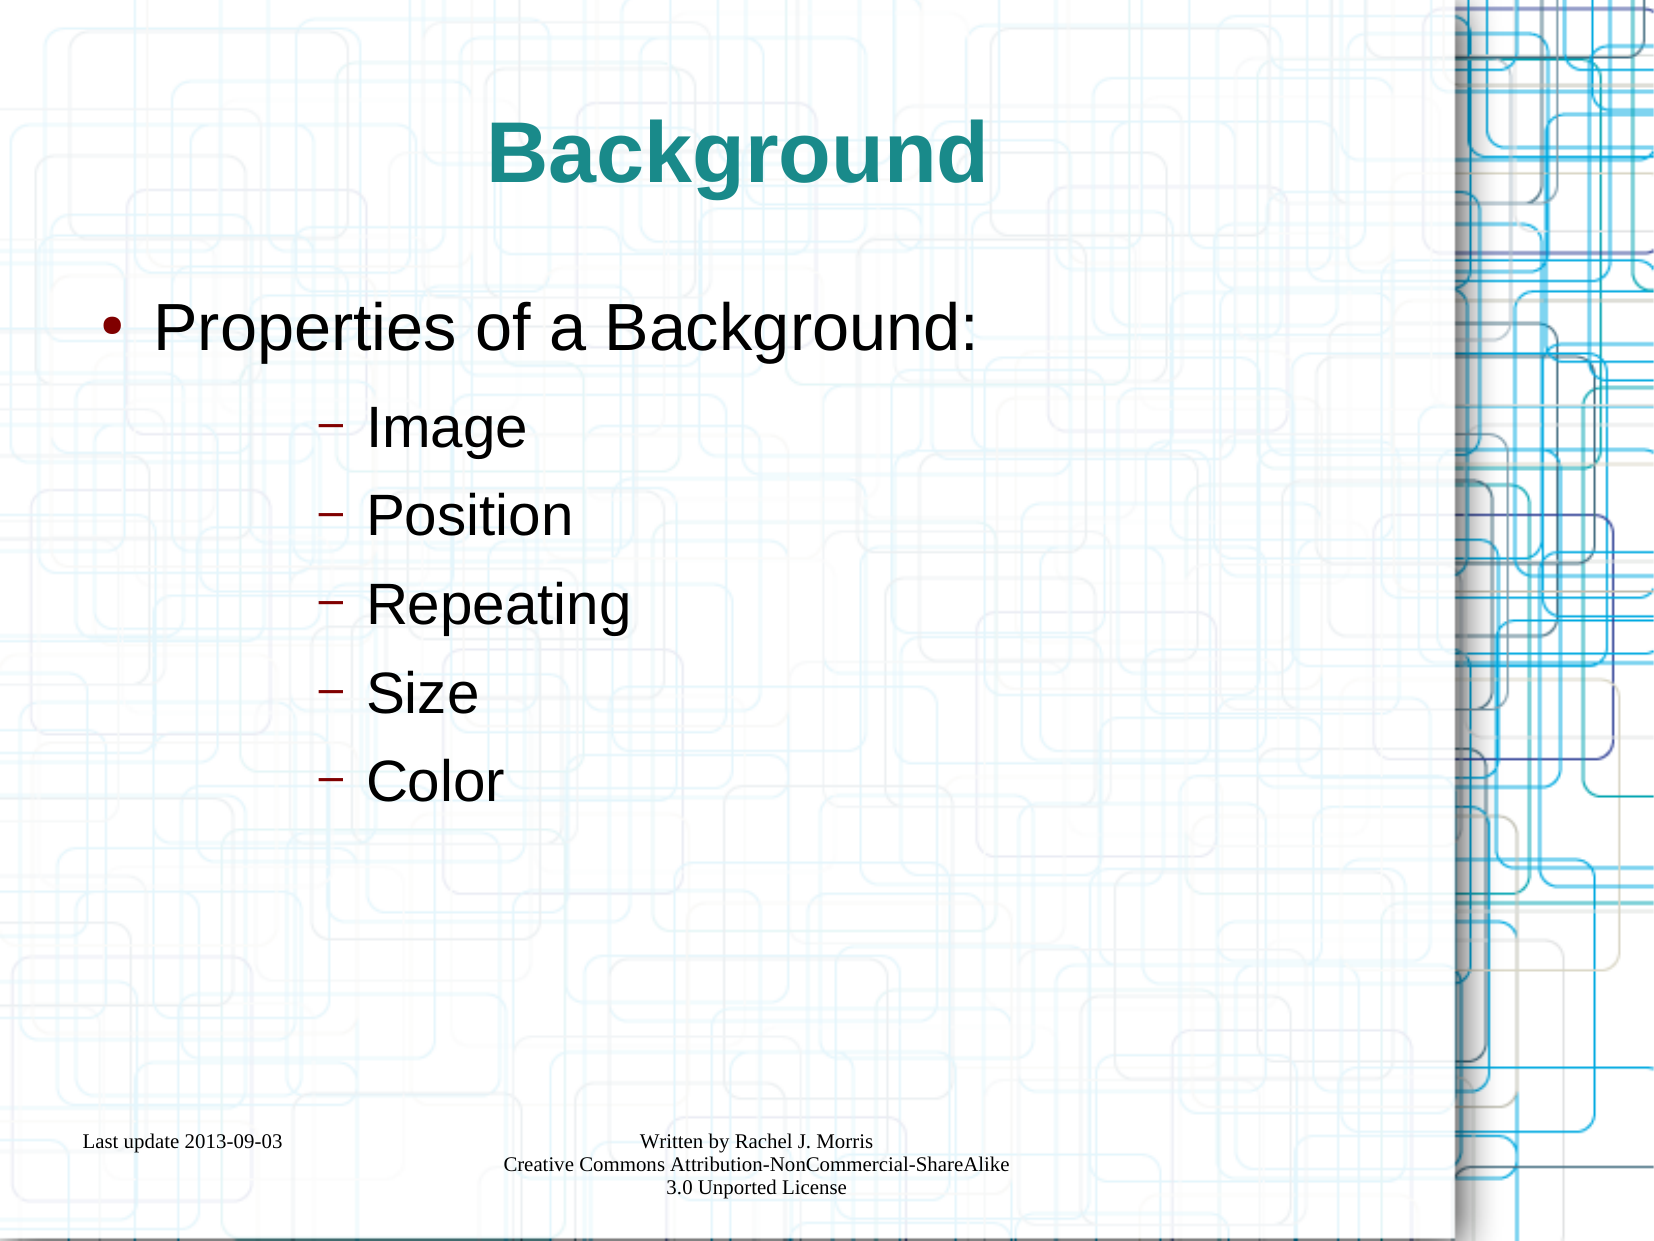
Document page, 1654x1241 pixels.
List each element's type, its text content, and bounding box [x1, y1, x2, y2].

picture [0, 0, 1654, 1241]
list Properties of a Background: Image Position Repeating Size Color [82, 290, 1418, 1010]
title Background [59, 49, 1418, 257]
